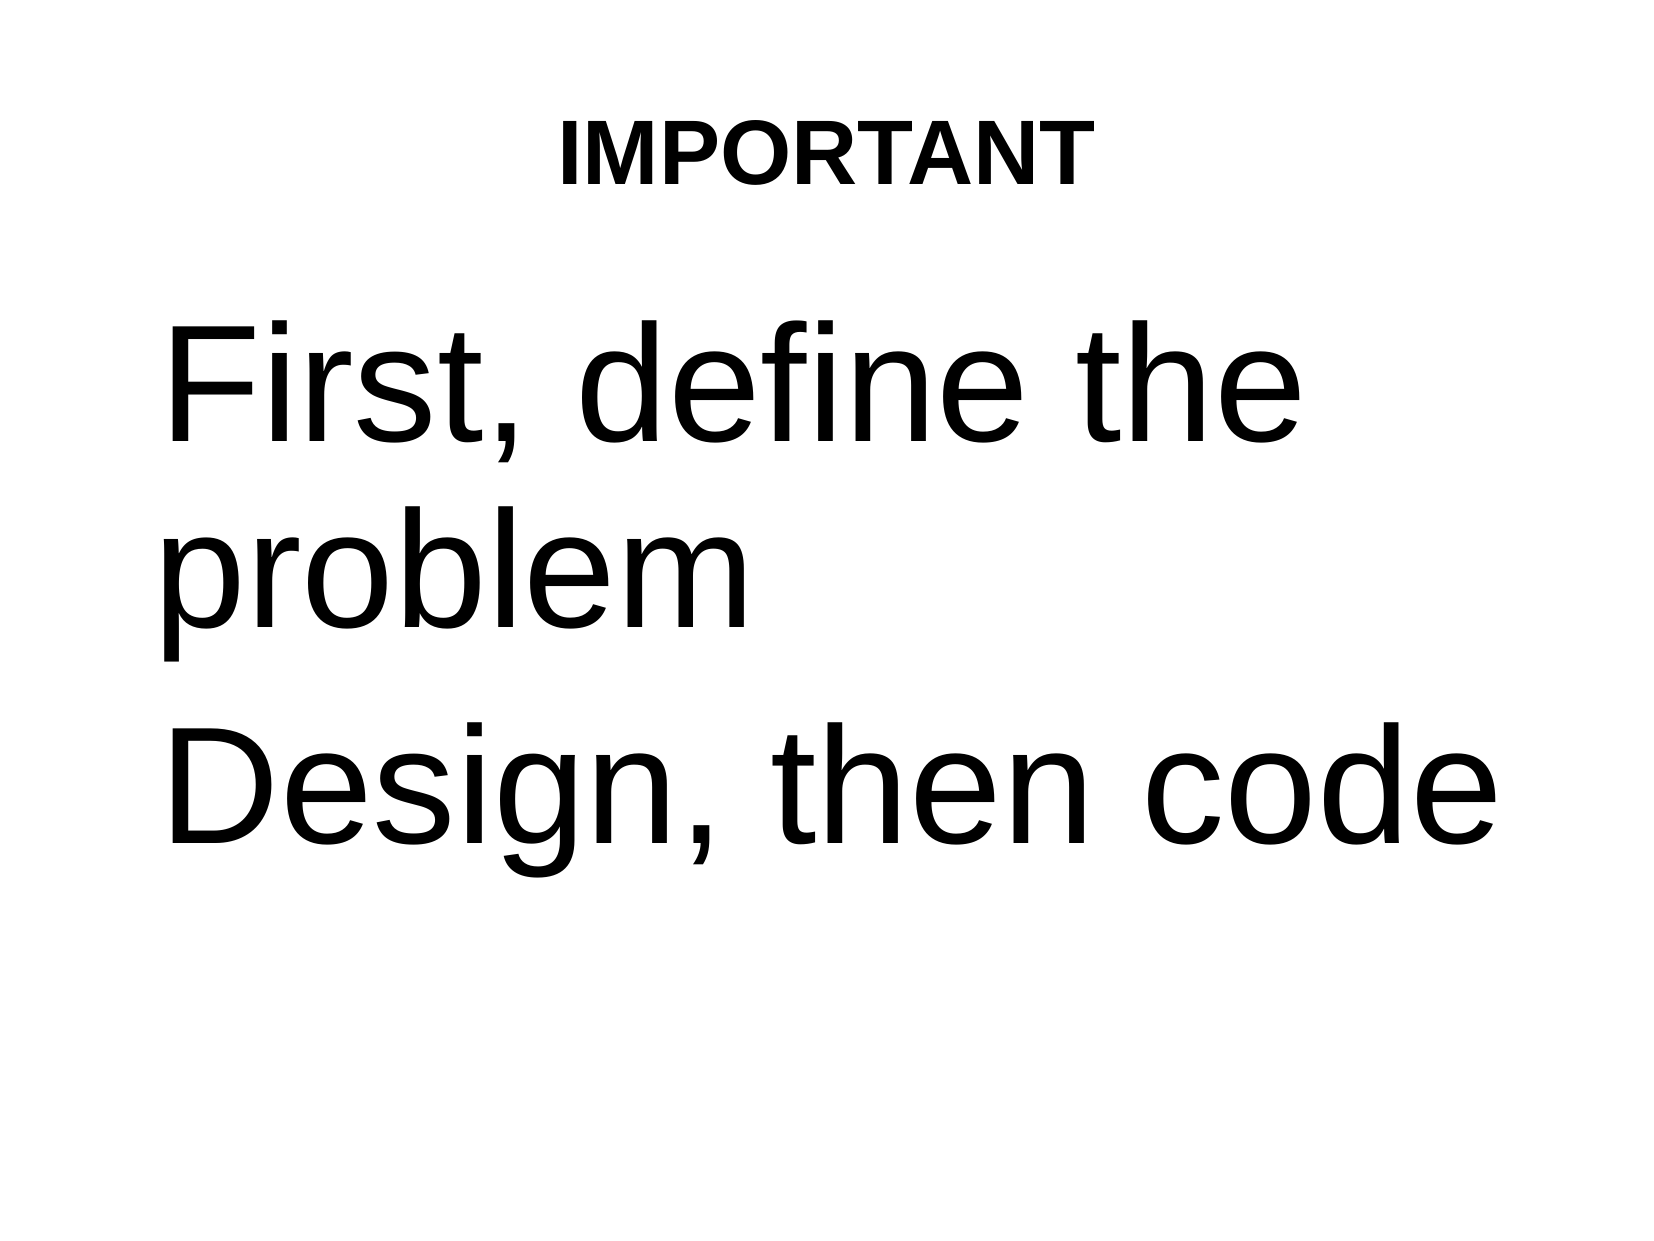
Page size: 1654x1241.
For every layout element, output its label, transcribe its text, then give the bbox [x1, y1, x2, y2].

title IMPORTANT [82, 49, 1571, 257]
list First, define the problem Design, then code [82, 290, 1571, 1010]
